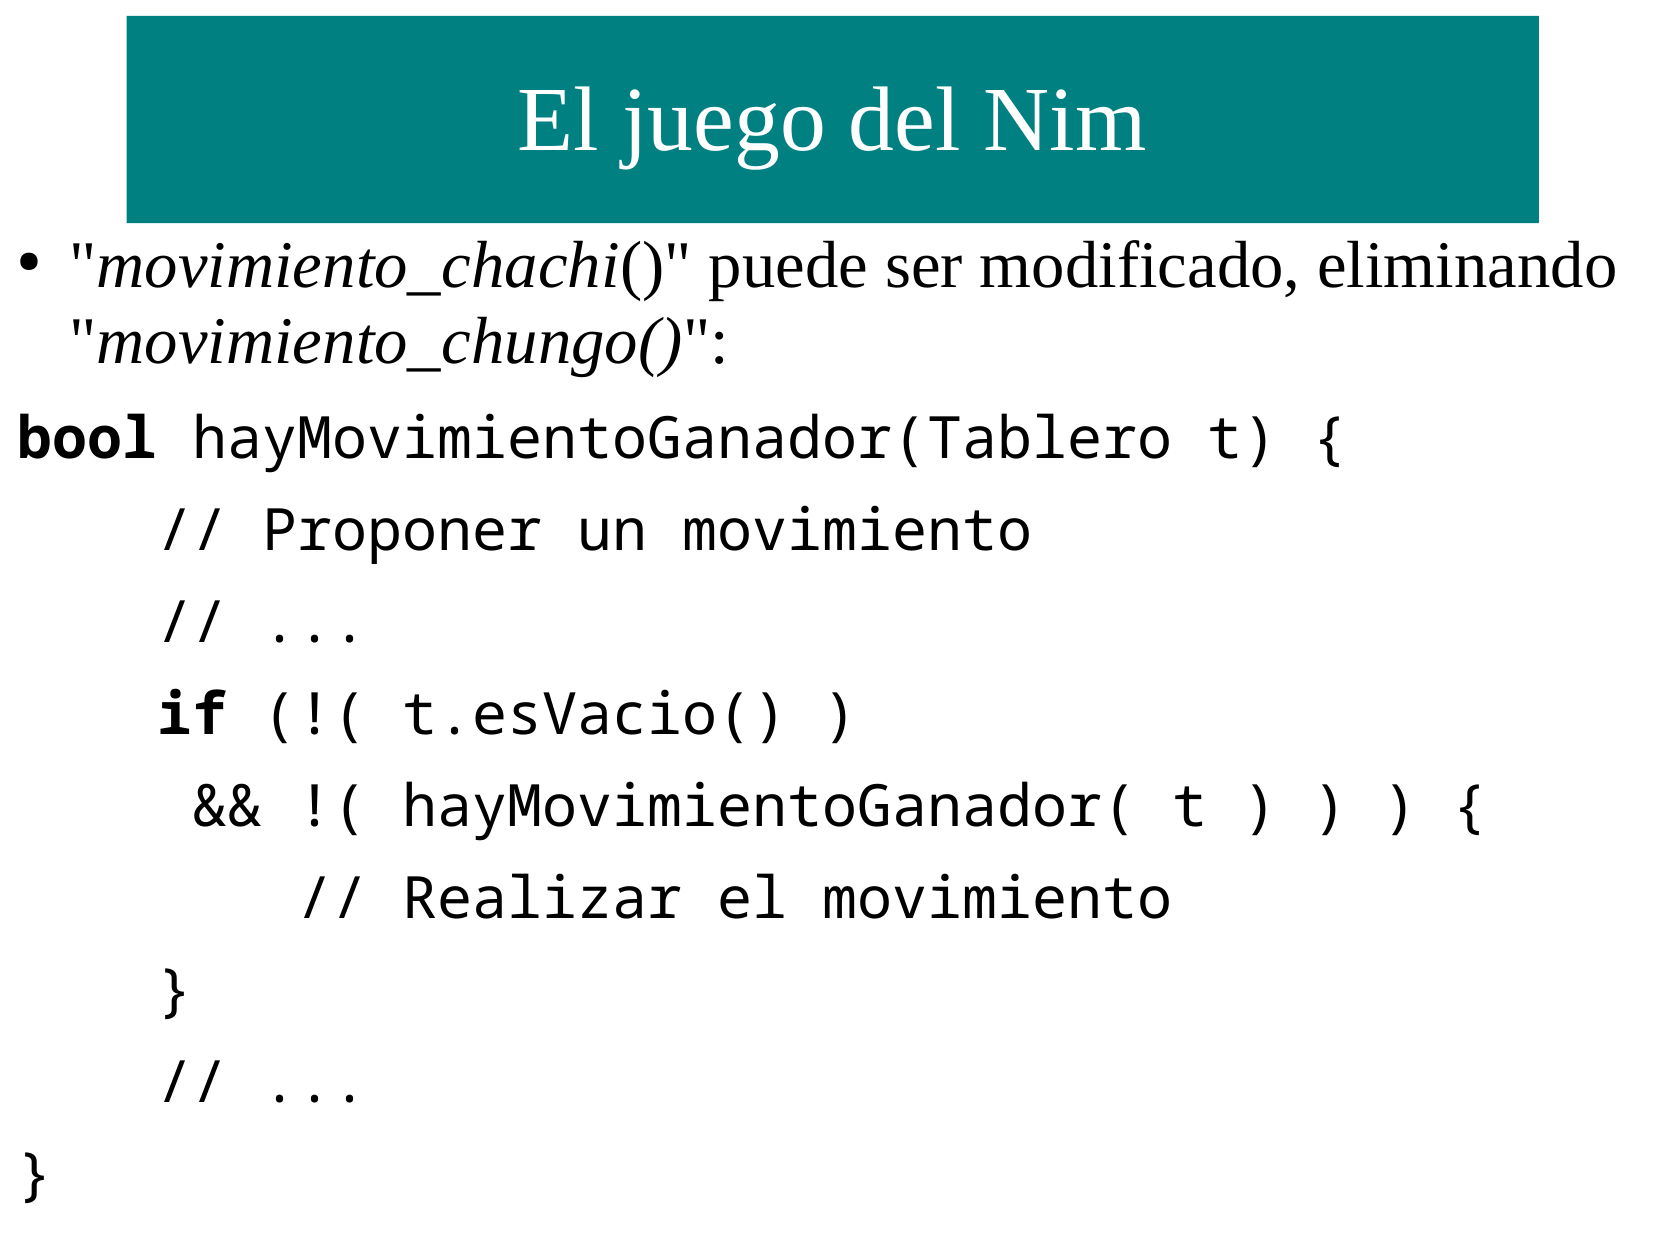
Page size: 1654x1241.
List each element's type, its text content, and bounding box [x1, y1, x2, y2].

text_box "movimiento_chachi()" puede ser modificado, eliminando "movimiento_chungo()": bool hayMovimientoGanador(Tablero t) { // Proponer un movimiento // ... if (!( t.esVacio() ) && !( hayMovimientoGanador( t ) ) ) { // Realizar el movimiento } // ... } [0, 227, 1654, 1208]
text_box hayMovimientoGanador() [118, 67, 126, 173]
text_box El juego del Nim [126, 67, 1539, 172]
text_box [126, 172, 1539, 224]
text_box [126, 15, 1539, 67]
